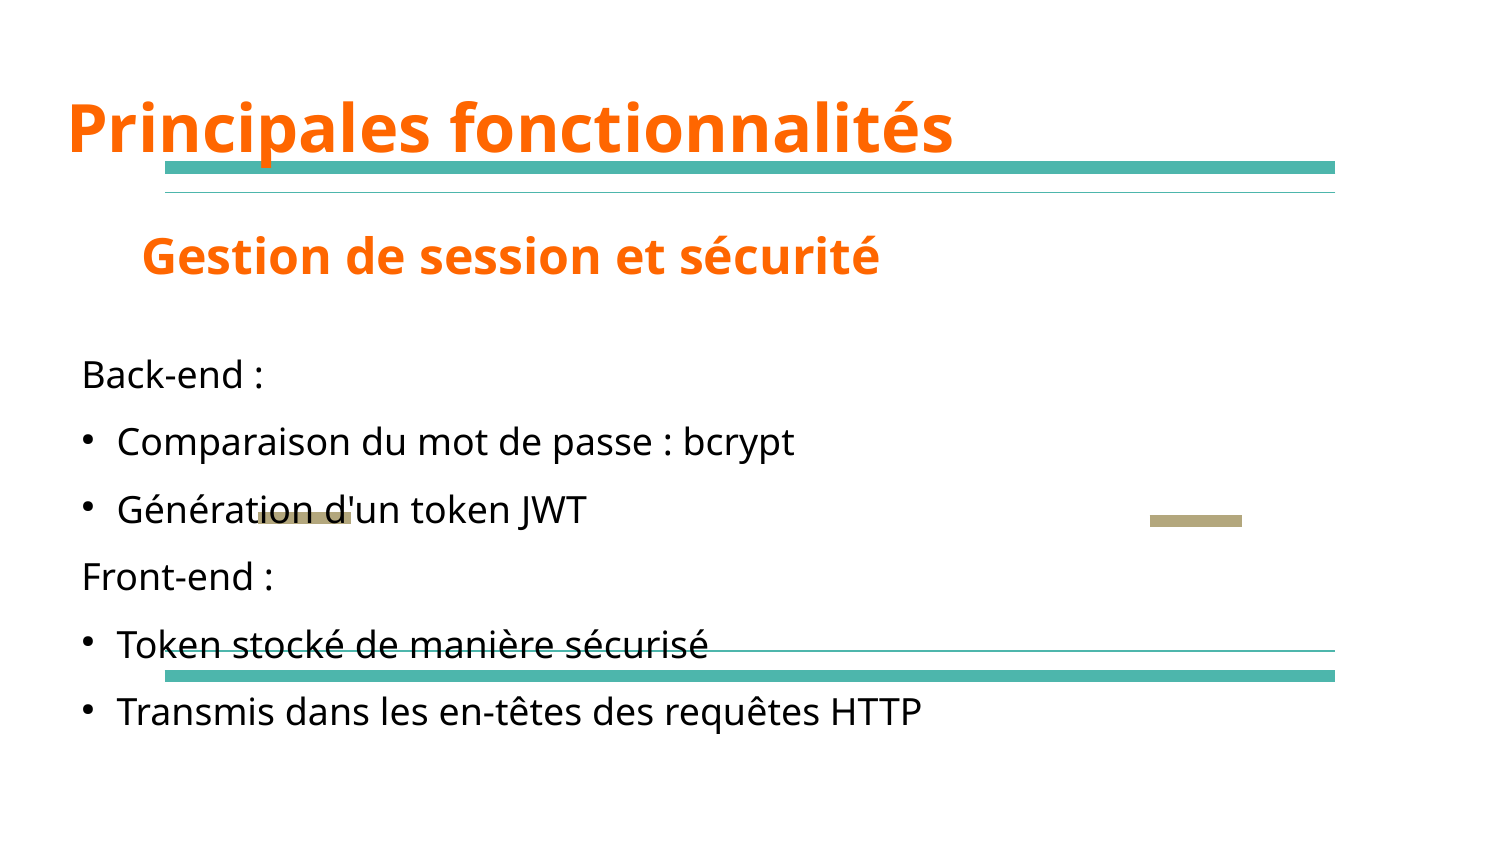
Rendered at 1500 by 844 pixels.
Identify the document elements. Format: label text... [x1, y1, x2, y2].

title Principales fonctionnalités [51, 70, 1449, 187]
list Back-end : Comparaison du mot de passe : bcrypt Génération d'un token JWT Front-end : Token stocké de manière sécurisé Transmis dans les en-têtes des requêtes HTTP [66, 313, 1349, 756]
title Gestion de session et sécurité [51, 209, 1449, 291]
